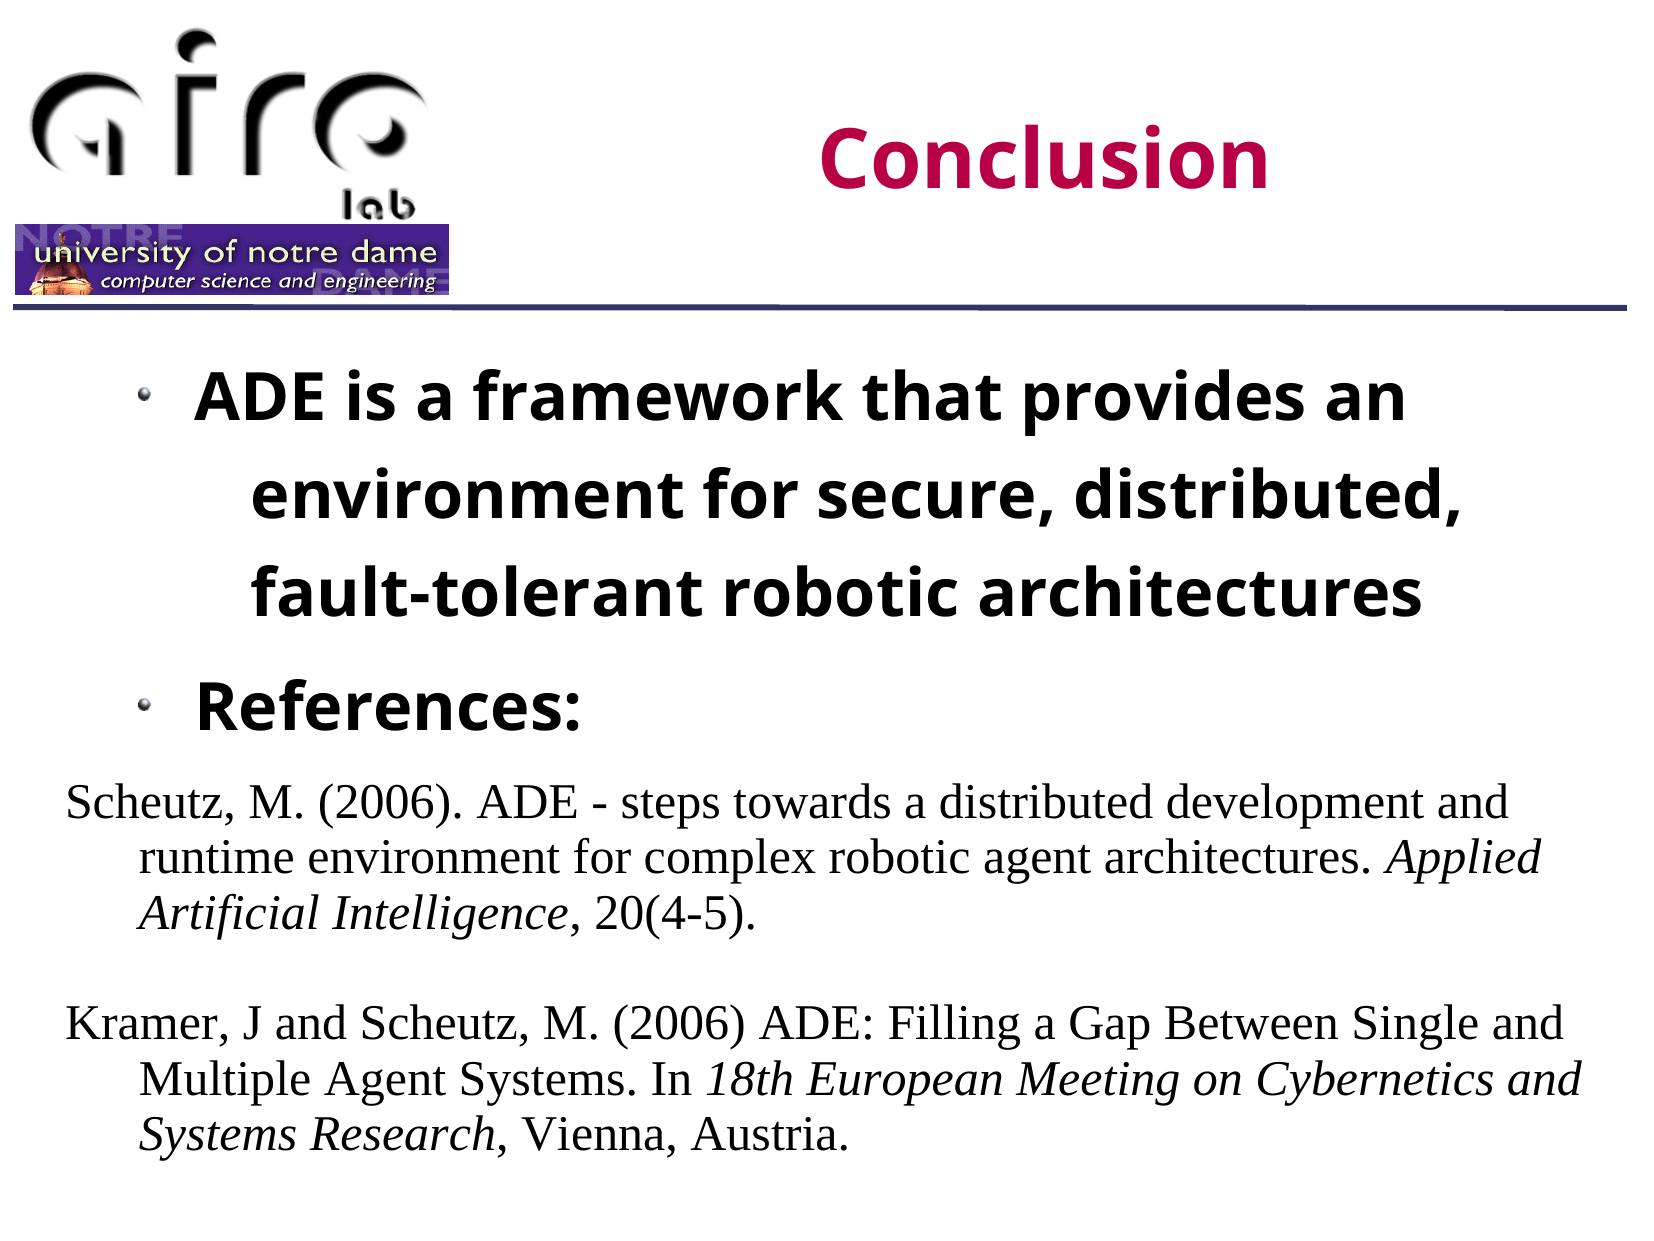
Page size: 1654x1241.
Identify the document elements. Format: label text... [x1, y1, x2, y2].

list ADE is a framework that provides an environment for secure, distributed, fault-tolerant robotic architectures References: [138, 341, 1558, 774]
text_box Scheutz, M. (2006). ADE - steps towards a distributed development and runtime environment for complex robotic agent architectures. Applied Artificial Intelligence, 20(4-5). Kramer, J and Scheutz, M. (2006) ADE: Filling a Gap Between Single and Multiple Agent Systems. In 18th European Meeting on Cybernetics and Systems Research, Vienna, Austria. [65, 774, 1615, 1241]
title Conclusion [461, 23, 1629, 282]
picture [9, 8, 456, 295]
